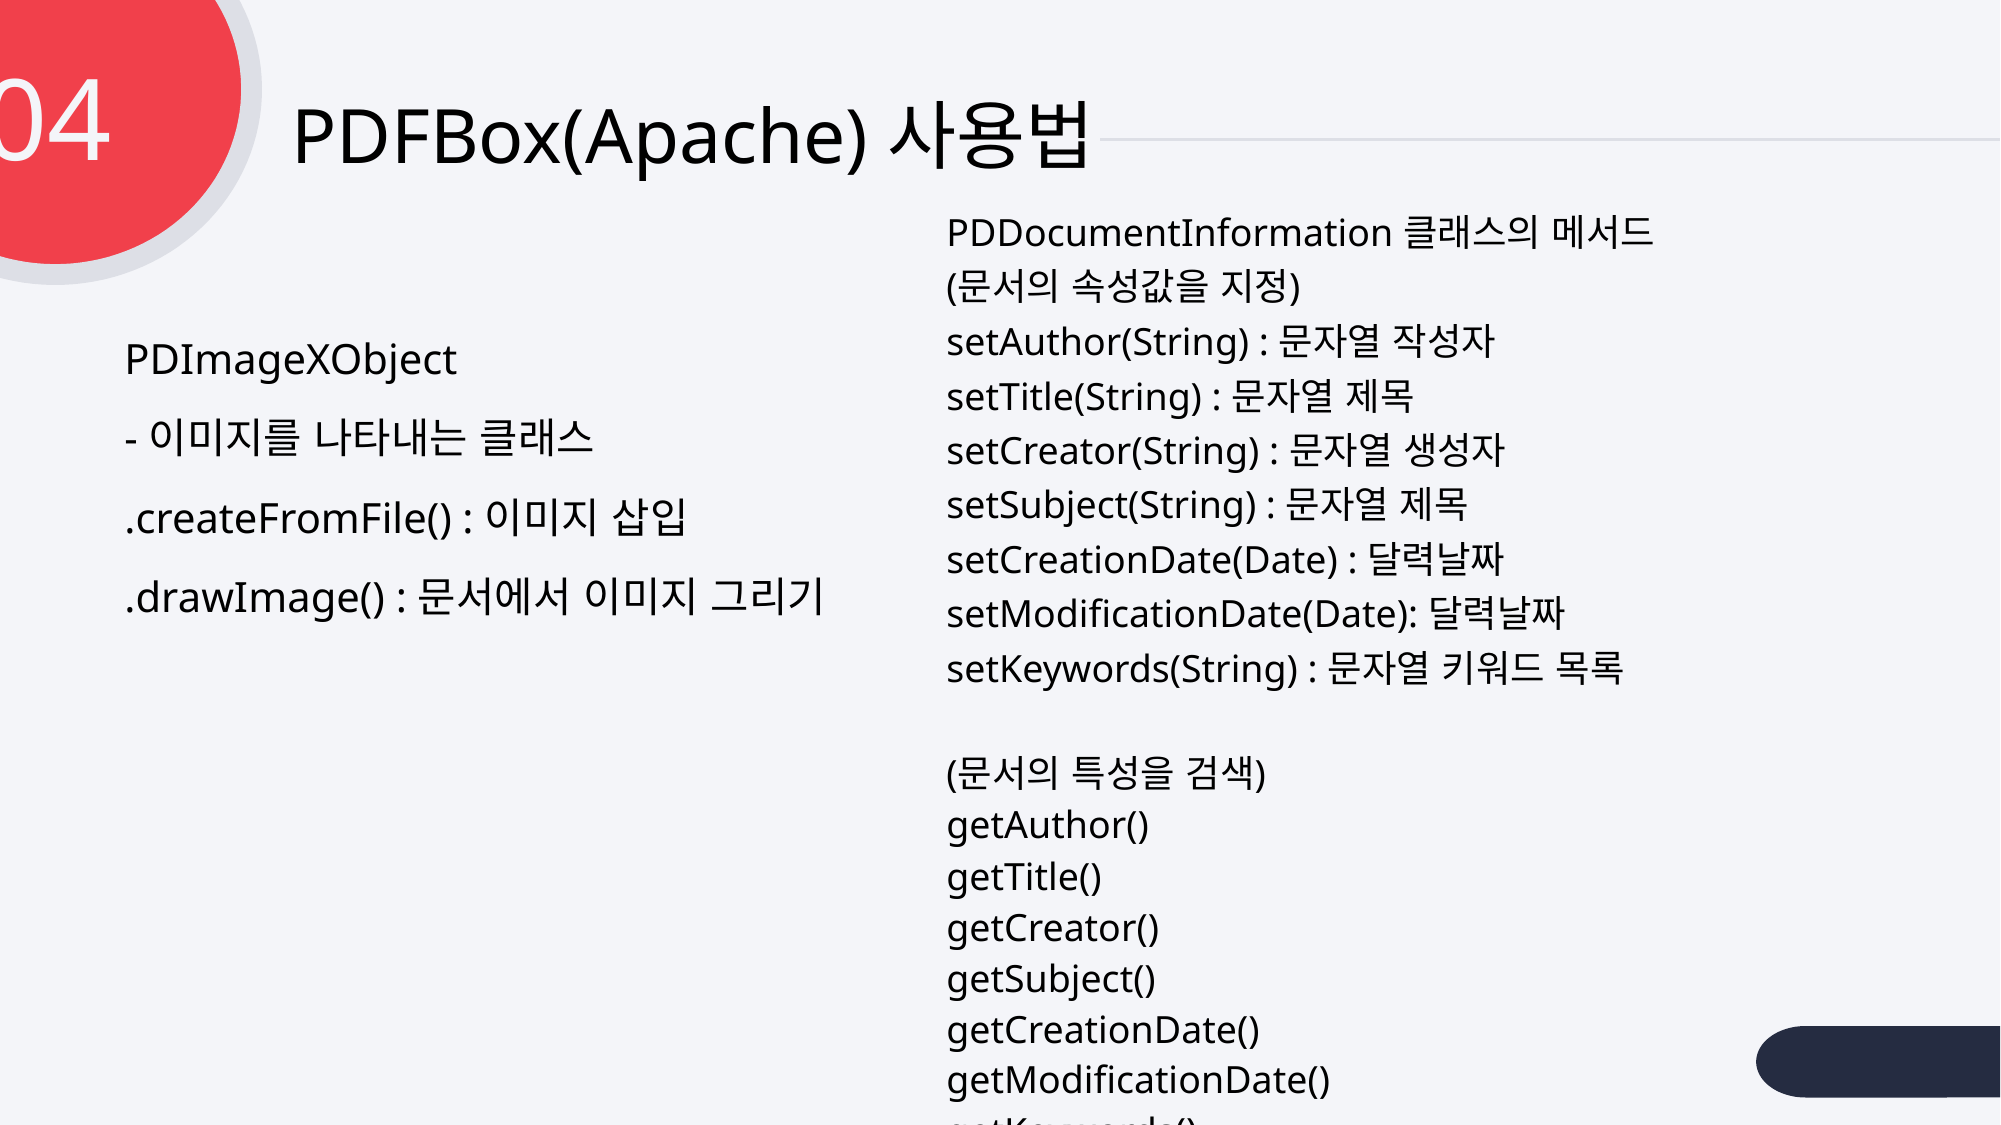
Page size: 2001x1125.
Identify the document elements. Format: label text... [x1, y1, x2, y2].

list 04 [0, 47, 167, 186]
list PDImageXObject - 이미지를 나타내는 클래스 .createFromFile() : 이미지 삽입 .drawImage() : 문서에서 이미지 그리기 [124, 332, 886, 957]
title PDFBox(Apache) 사용법 [290, 89, 1229, 191]
text_box PDDocumentInformation 클래스의 메서드 (문서의 속성값을 지정) setAuthor(String) : 문자열 작성자 setTitle(String) : 문자열 제목 setCreator(String) : 문자열 생성자 setSubject(String) : 문자열 제목 setCreationDate(Date) : 달력날짜 setModificationDate(Date): 달력날짜 setKeywords(String) : 문자열 키워드 목록 (문서의 특성을 검색) getAuthor() getTitle() getCreator() getSubject() getCreationDate() getModificationDate() getKeywords() [931, 195, 1909, 1102]
